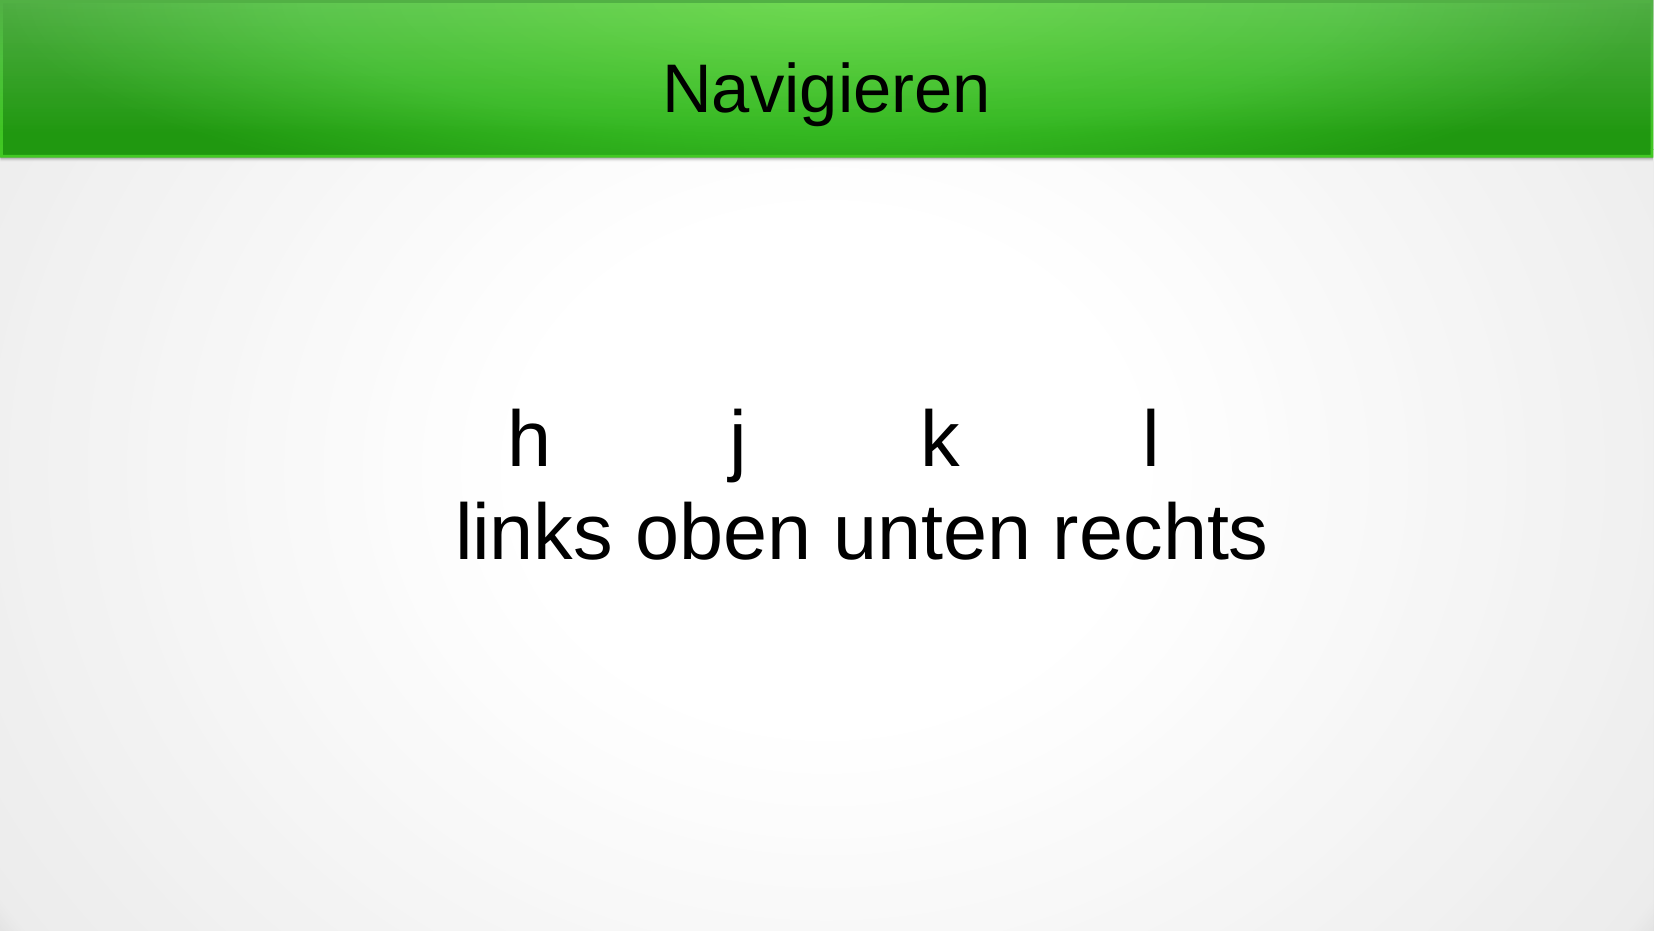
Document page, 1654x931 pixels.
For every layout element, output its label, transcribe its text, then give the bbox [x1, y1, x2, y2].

list h j k l links oben unten rechts [82, 224, 1571, 764]
title Navigieren [82, 35, 1571, 142]
